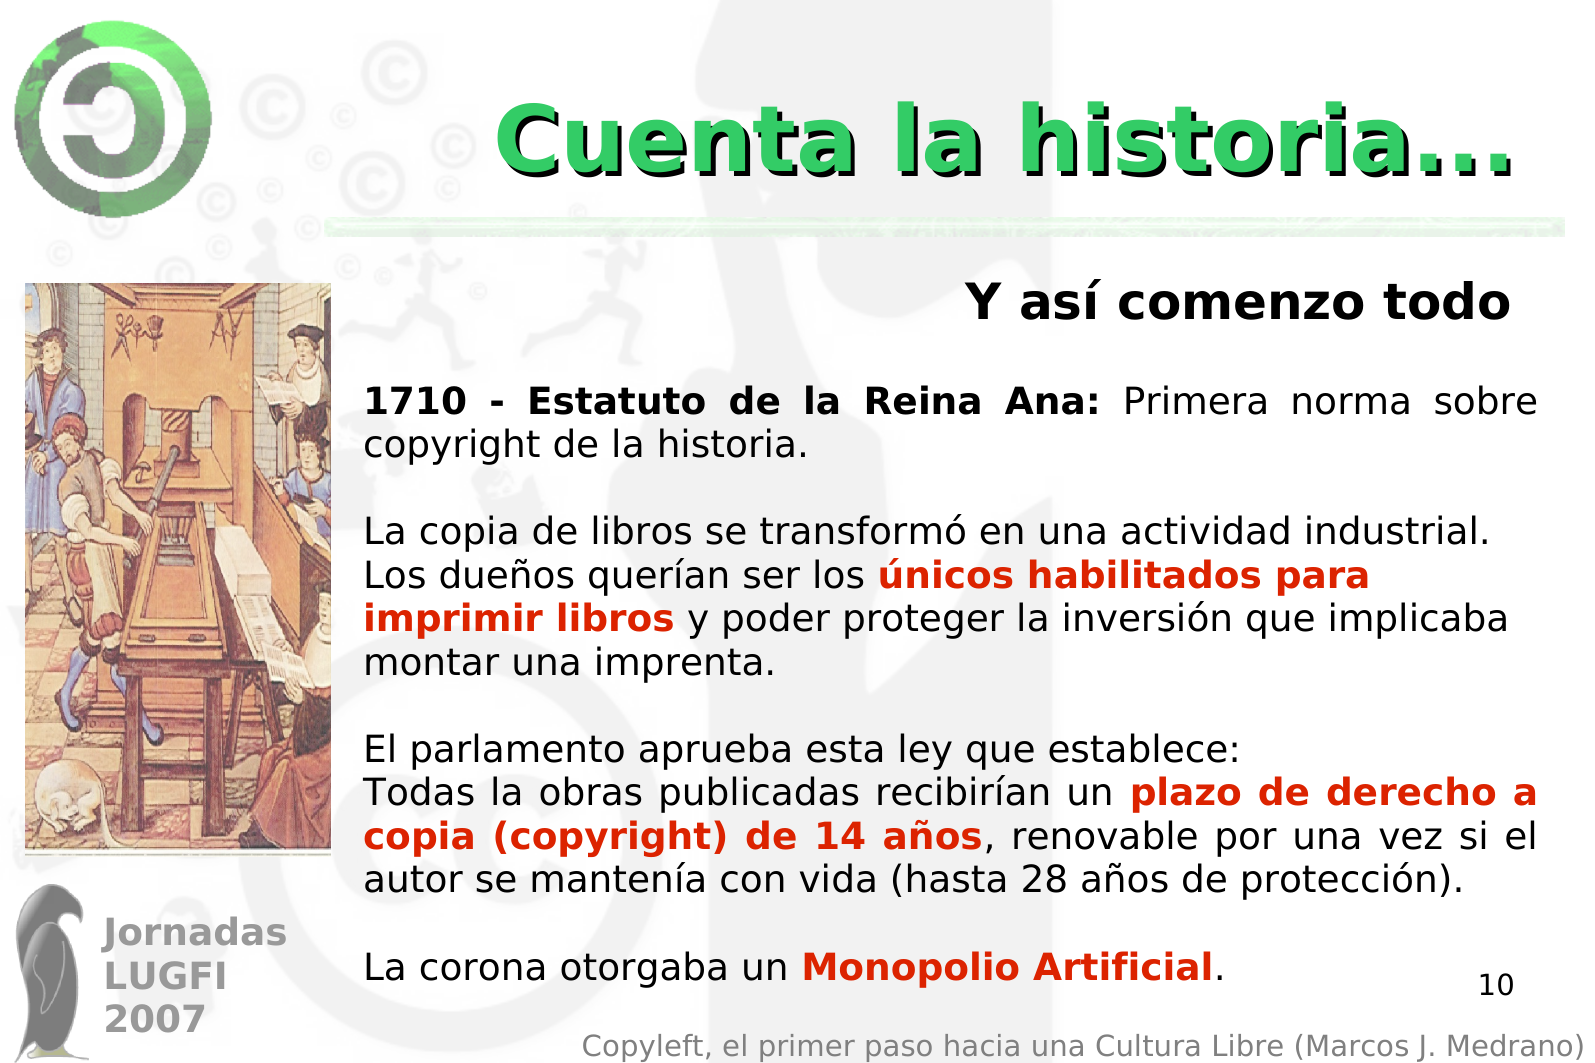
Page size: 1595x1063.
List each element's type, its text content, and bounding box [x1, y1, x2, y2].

text_box Cuenta la historia... [478, 79, 1589, 201]
text_box 1710 - Estatuto de la Reina Ana: Primera norma sobre copyright de la historia. La copia de libros se transformó en una actividad industrial. Los dueños querían ser los únicos habilitados para imprimir libros y poder proteger la inversión que implicaba montar una imprenta. El parlamento aprueba esta ley que establece: Todas la obras publicadas recibirían un plazo de derecho a copia (copyright) de 14 años, renovable por una vez si el autor se mantenía con vida (hasta 28 años de protección). La corona otorgaba un Monopolio Artificial. [348, 372, 1554, 1034]
picture [25, 283, 331, 857]
text_box Y así comenzo todo [950, 265, 1589, 339]
